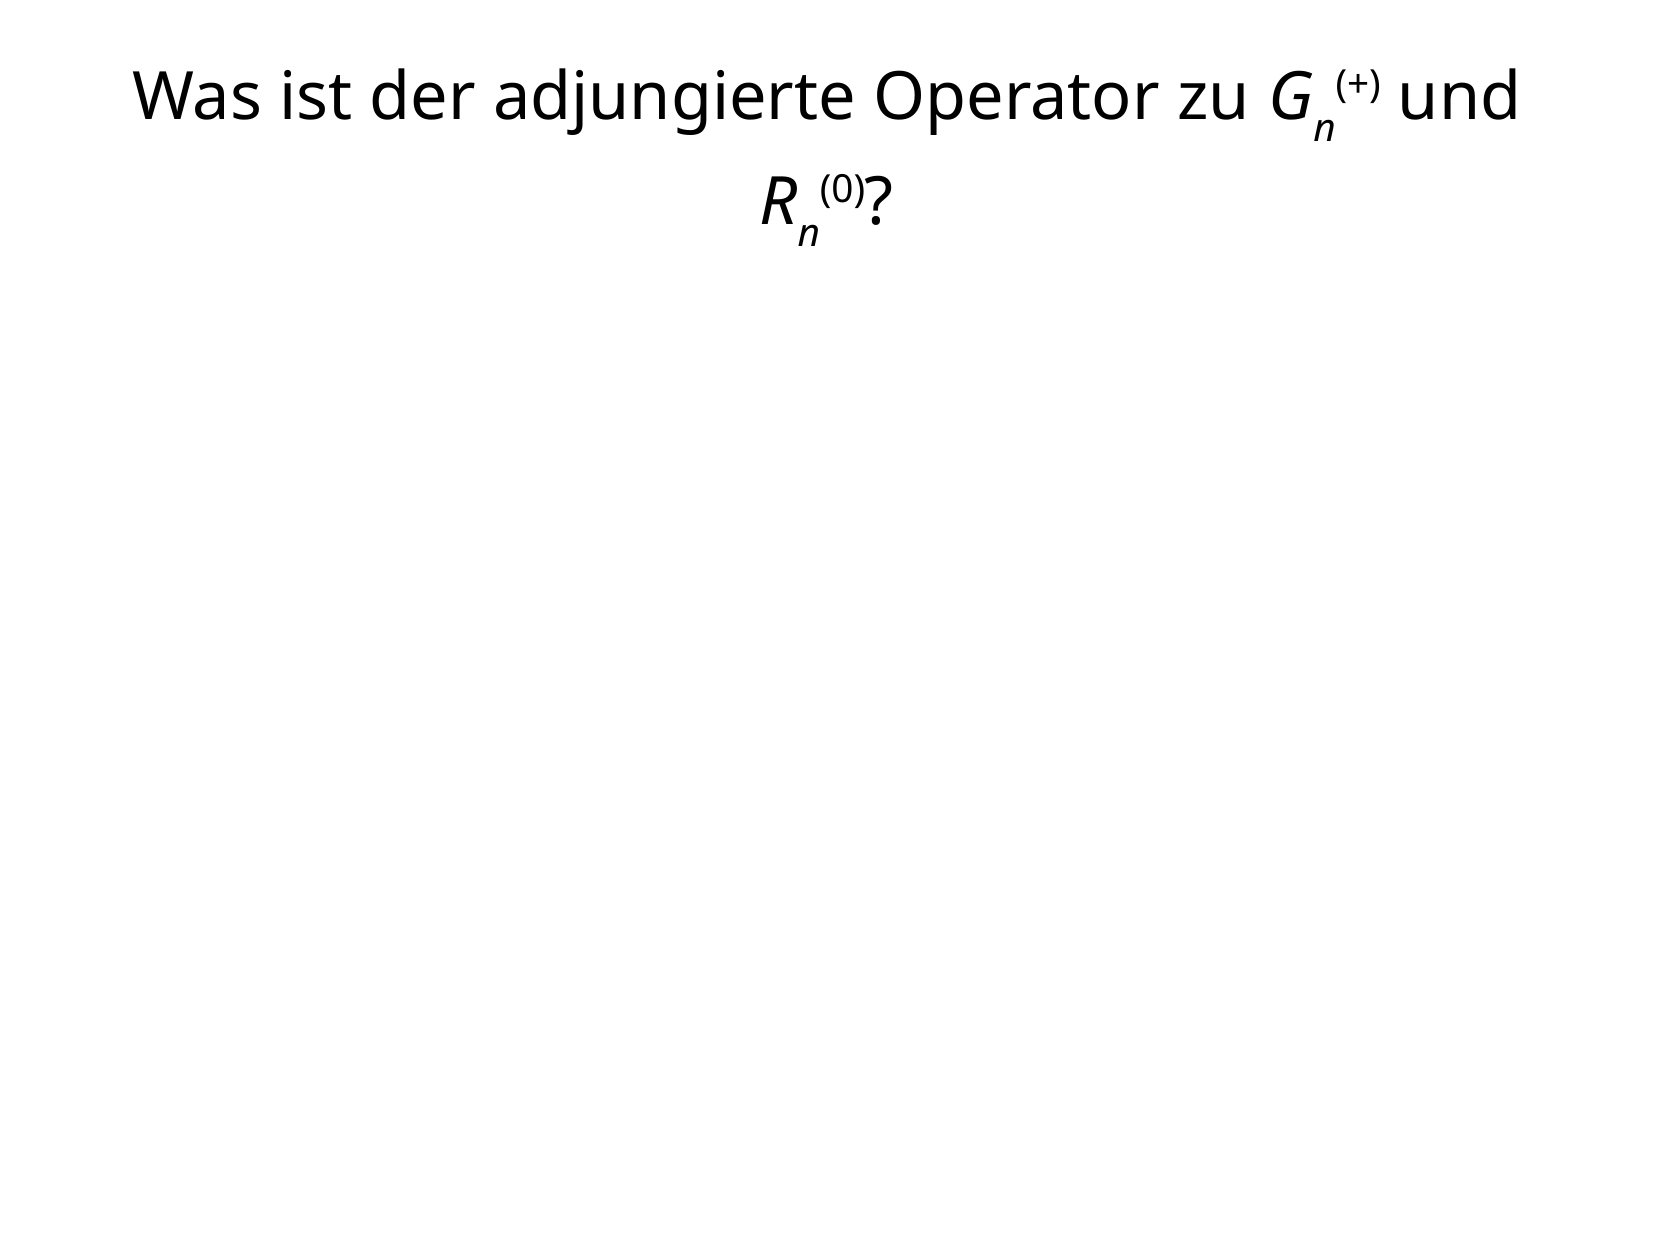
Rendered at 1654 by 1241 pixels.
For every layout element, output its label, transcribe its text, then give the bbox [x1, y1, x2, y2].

title Was ist der adjungierte Operator zu Gn(+) und Rn(0)? [82, 49, 1571, 257]
